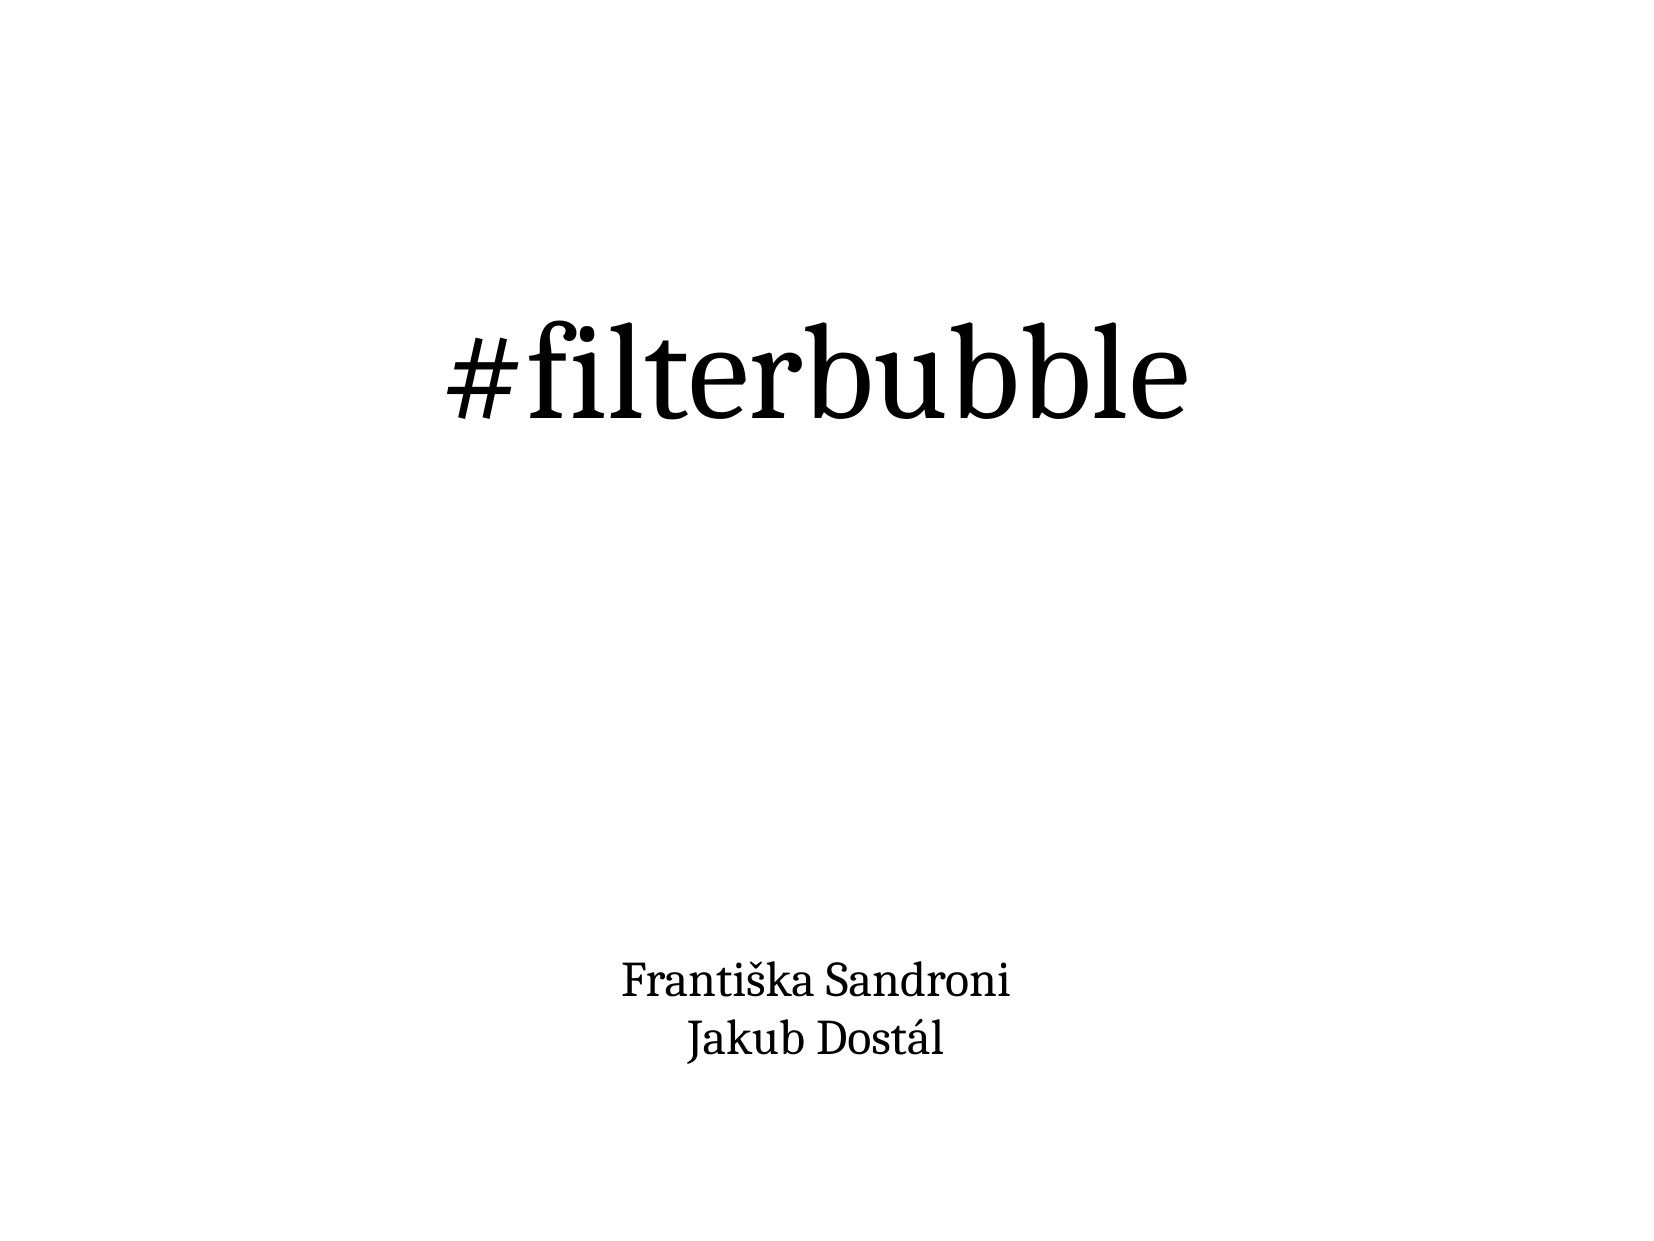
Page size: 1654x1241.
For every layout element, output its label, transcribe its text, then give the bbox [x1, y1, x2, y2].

subtitle Františka Sandroni Jakub Dostál [71, 600, 1561, 1241]
title #filterbubble [71, 270, 1561, 478]
